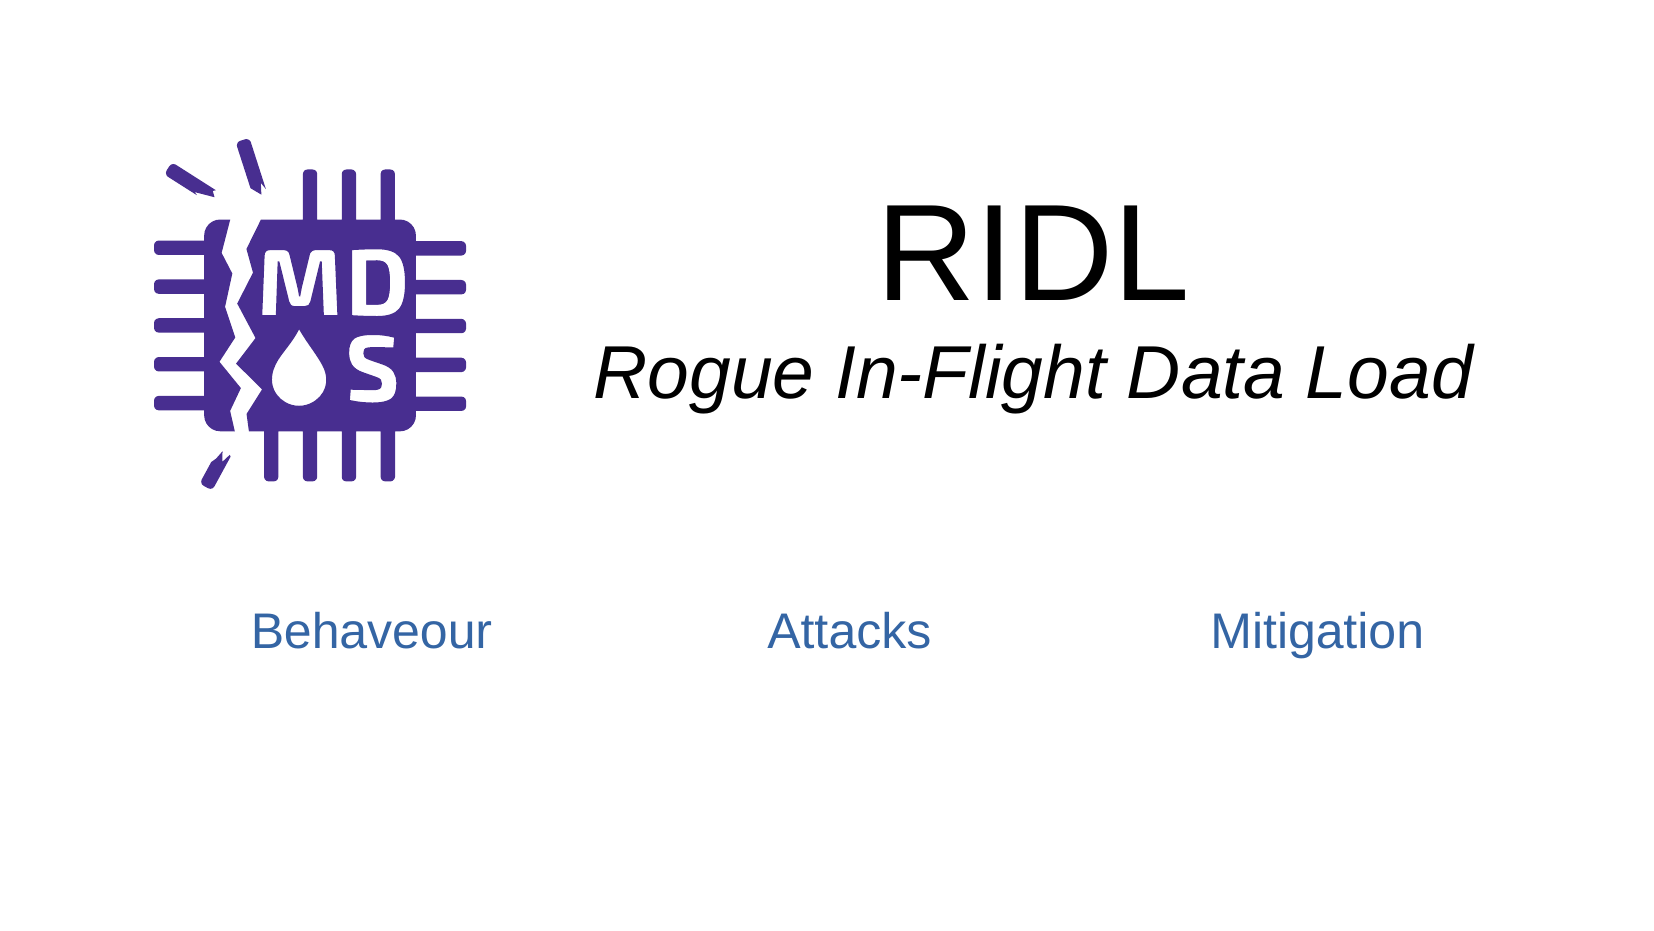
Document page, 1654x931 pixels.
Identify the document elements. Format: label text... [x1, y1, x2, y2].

picture [88, 118, 532, 533]
text_box Behaveour Attacks Mitigation [236, 596, 1506, 667]
title RIDL Rogue In-Flight Data Load [501, 88, 1565, 502]
